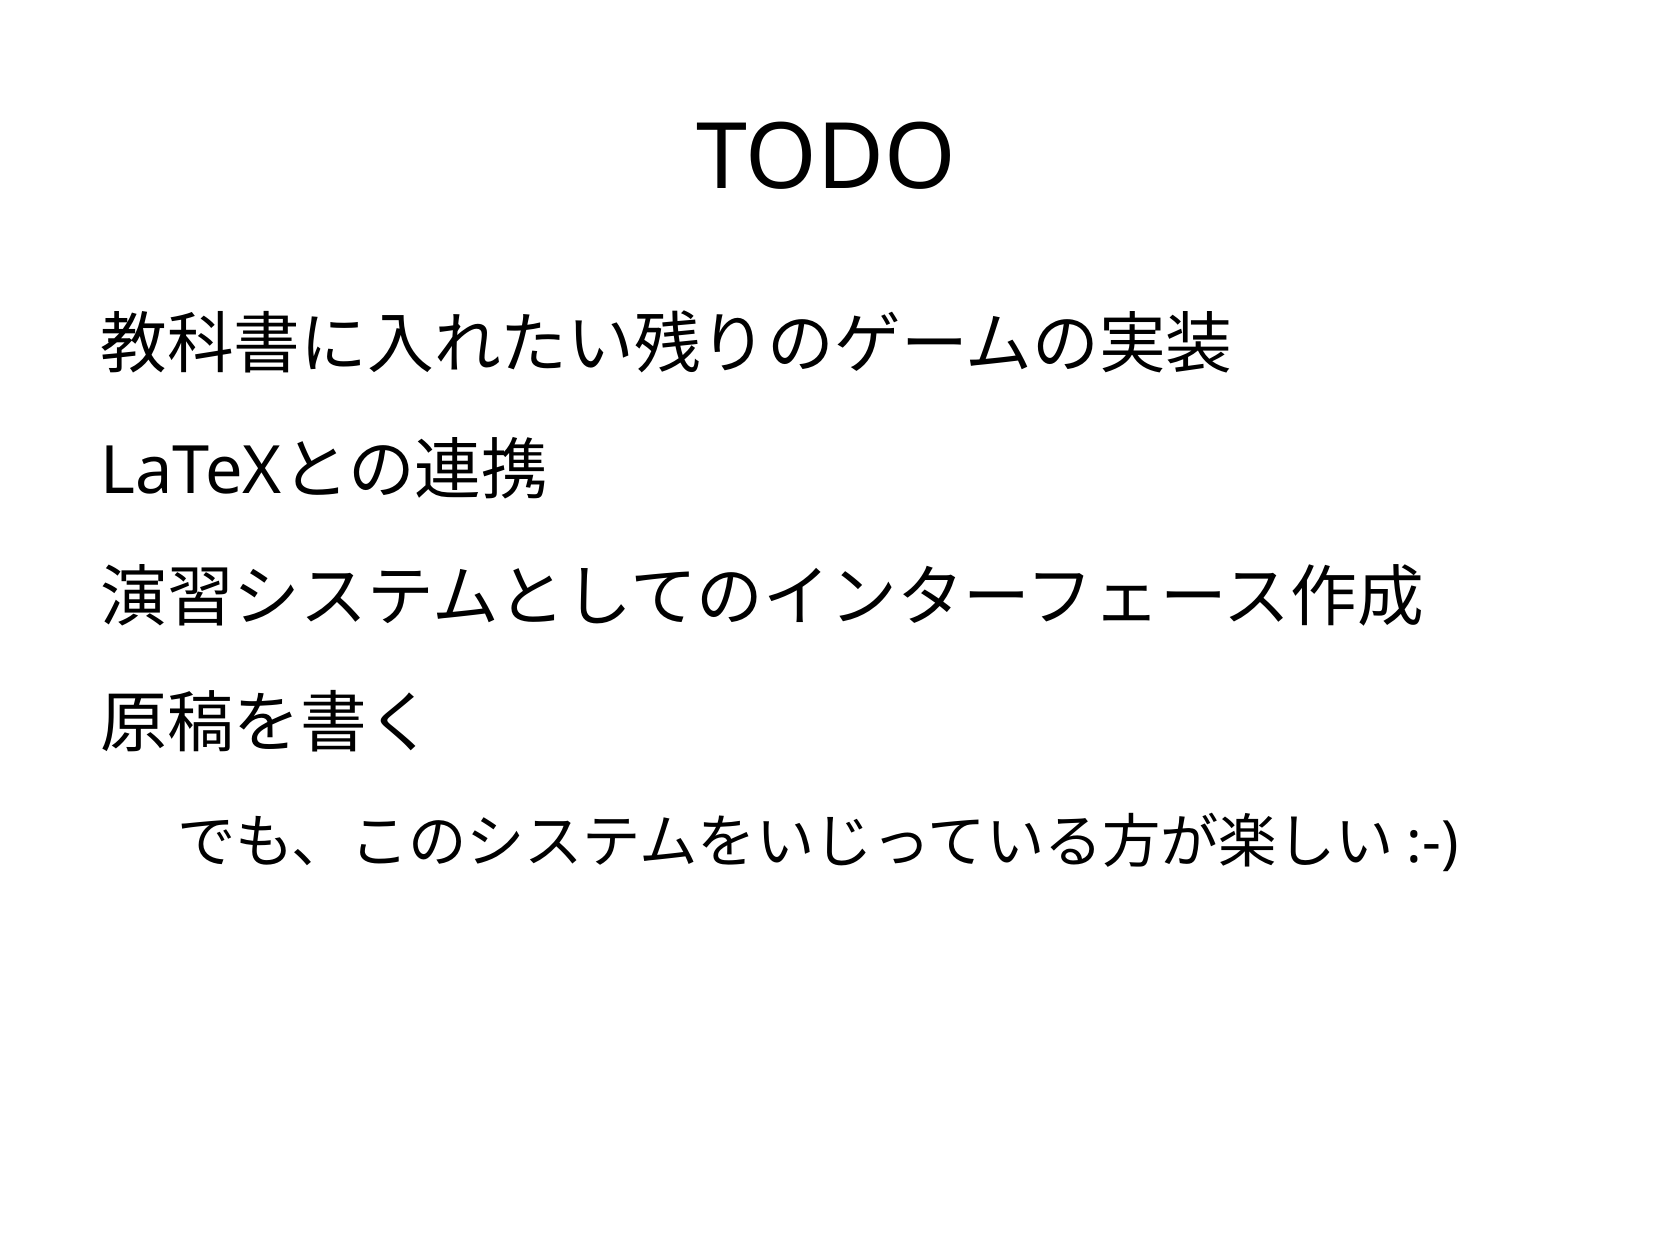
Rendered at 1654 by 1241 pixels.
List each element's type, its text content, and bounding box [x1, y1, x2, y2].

title TODO [82, 56, 1571, 250]
list 教科書に入れたい残りのゲームの実装 LaTeXとの連携 演習システムとしてのインターフェース作成 原稿を書く でも、このシステムをいじっている方が楽しい :-) [82, 290, 1571, 1094]
